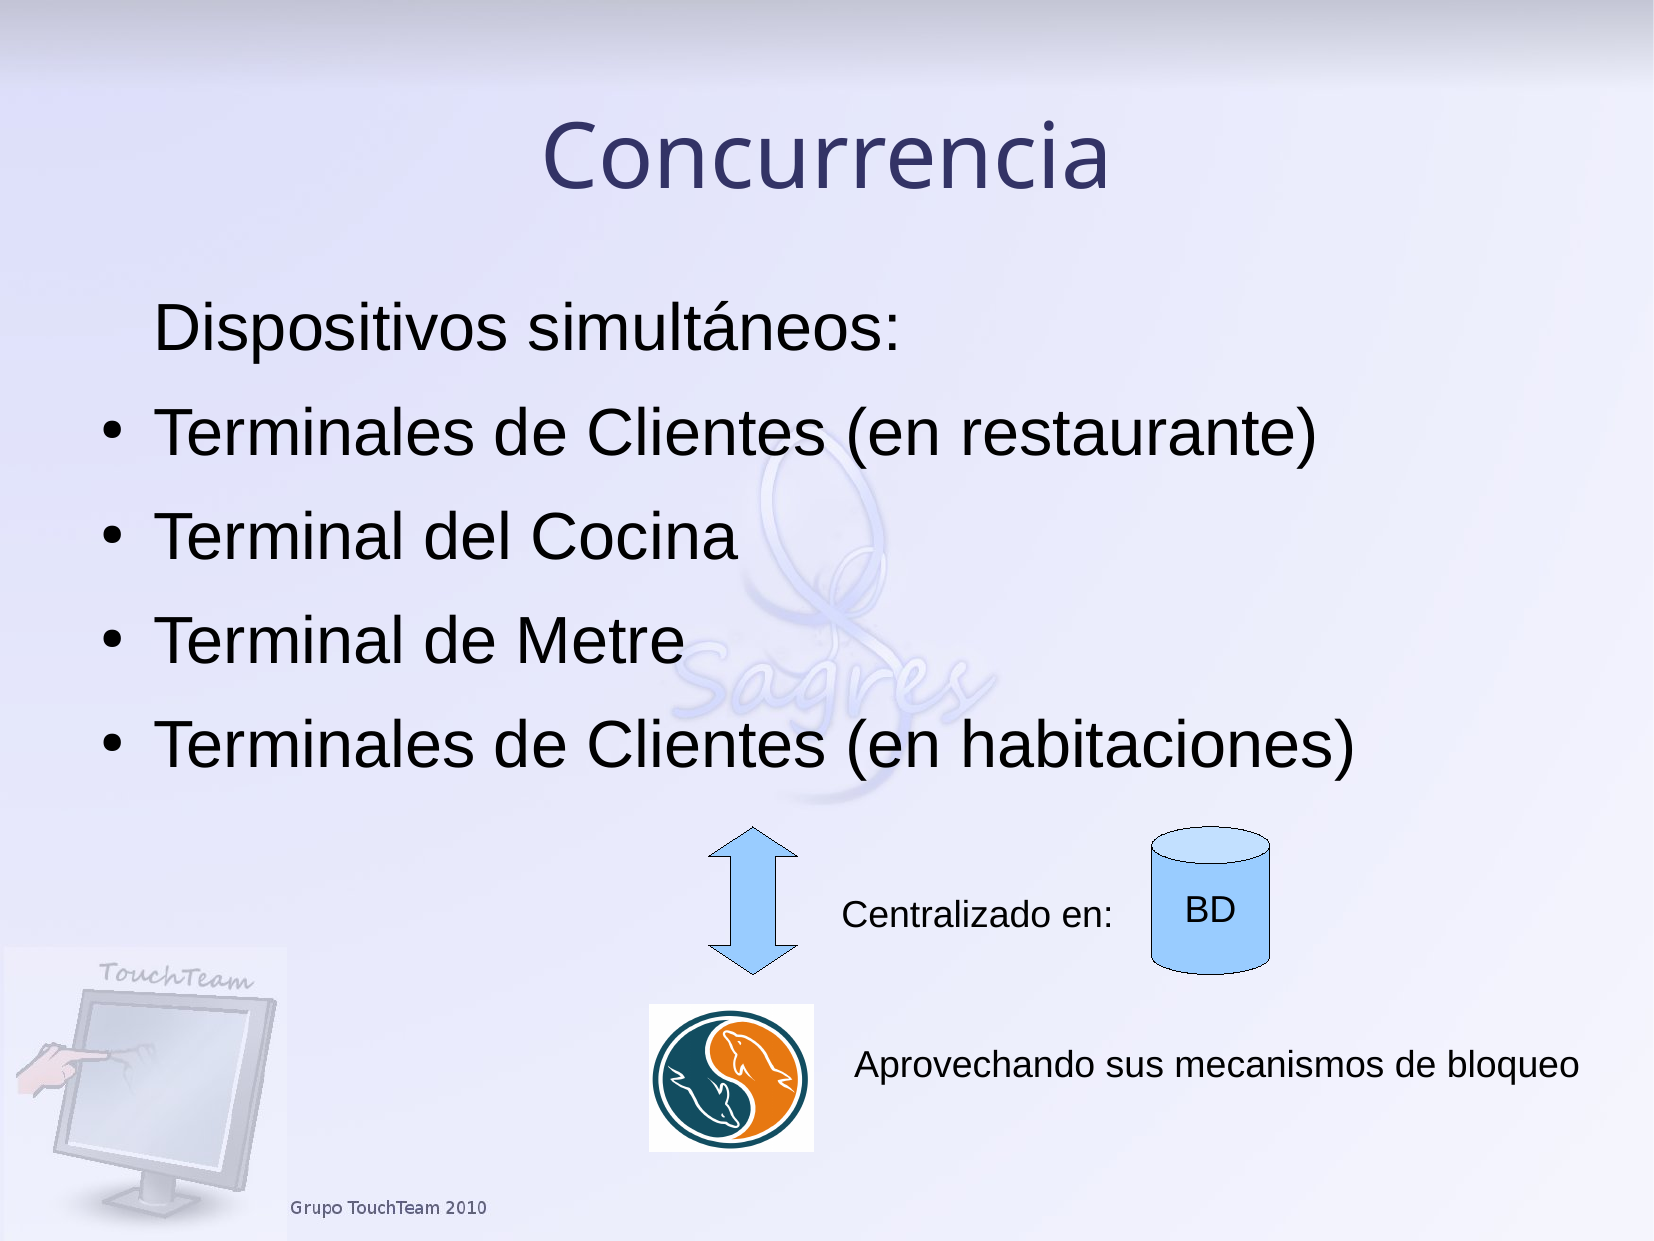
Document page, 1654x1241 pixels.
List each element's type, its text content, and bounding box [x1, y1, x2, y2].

text_box [708, 826, 798, 975]
list Dispositivos simultáneos: Terminales de Clientes (en restaurante) Terminal del Cocina Terminal de Metre Terminales de Clientes (en habitaciones) [82, 290, 1571, 1096]
text_box BD [1151, 847, 1270, 975]
picture [0, 0, 1654, 1241]
title Concurrencia [82, 56, 1571, 250]
text_box Aprovechando sus mecanismos de bloqueo [839, 1035, 1595, 1093]
text_box Centralizado en: [826, 885, 1151, 943]
